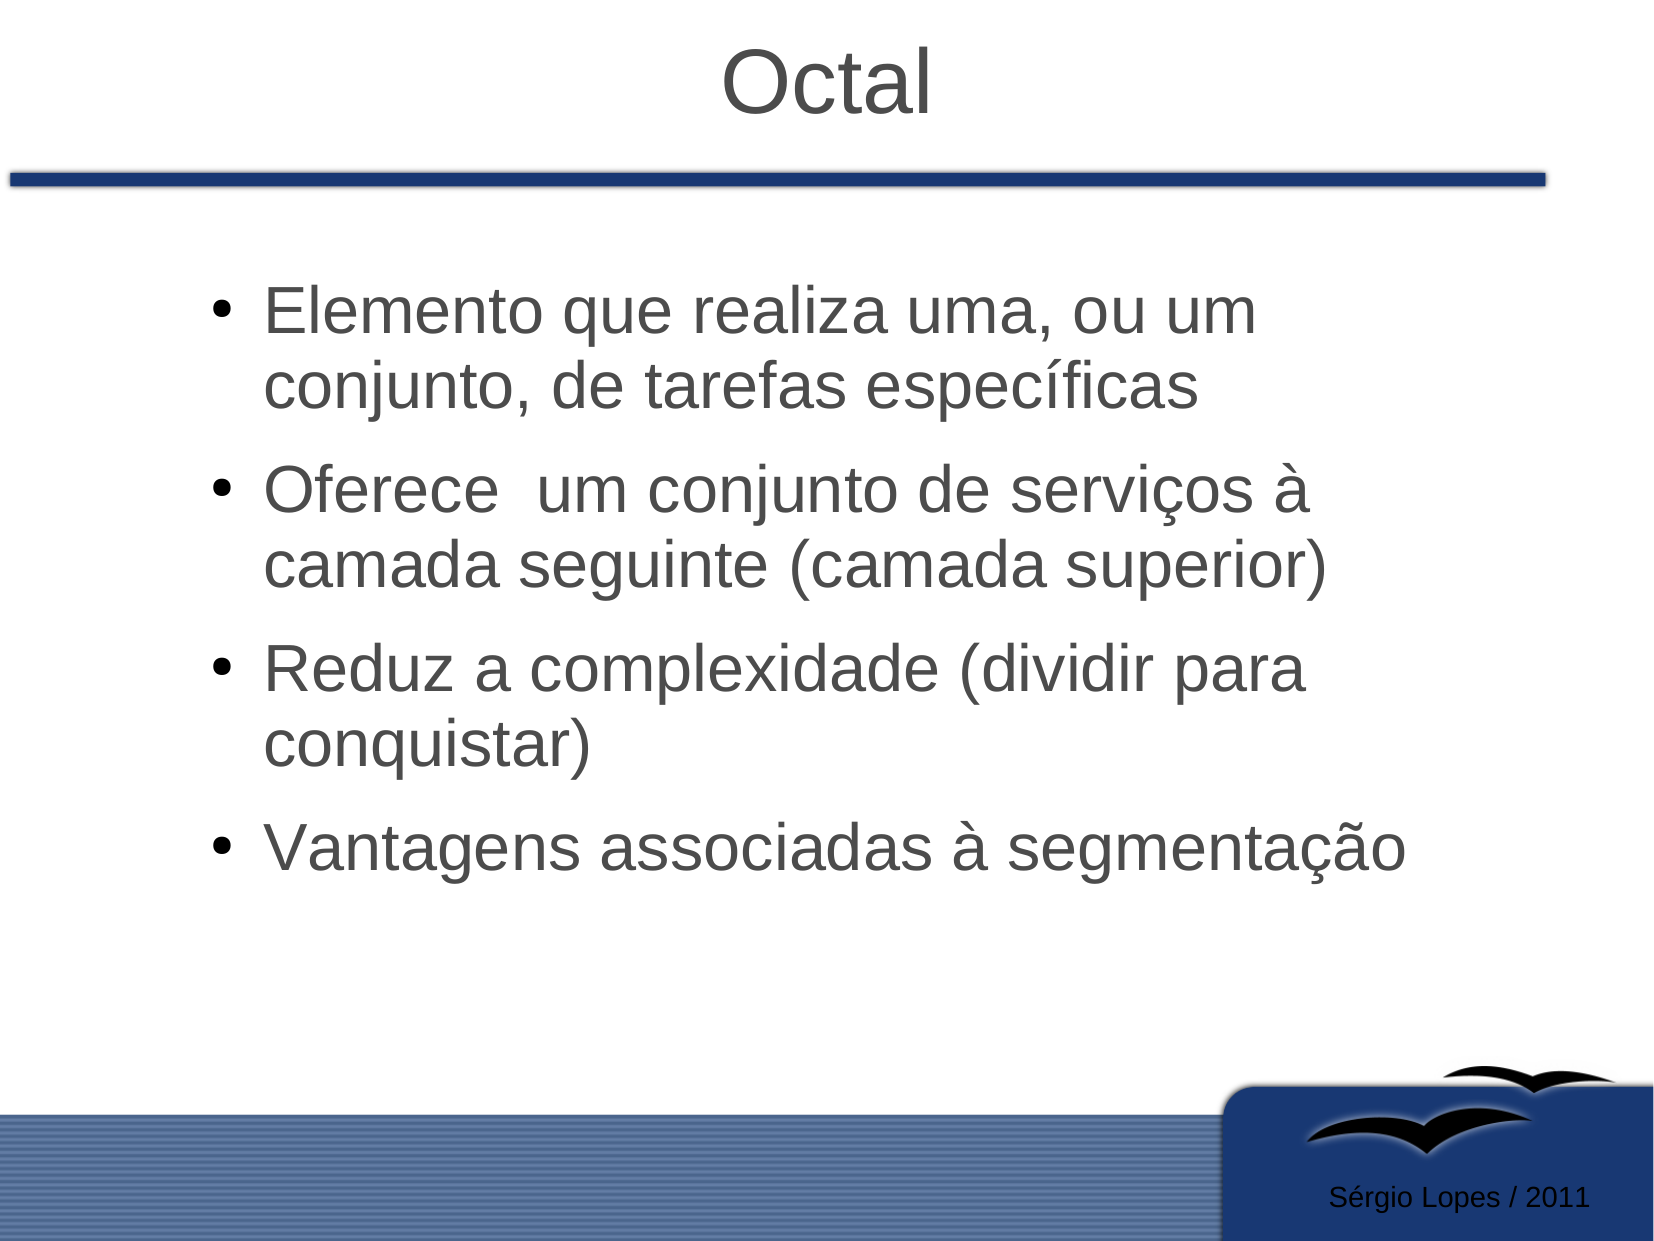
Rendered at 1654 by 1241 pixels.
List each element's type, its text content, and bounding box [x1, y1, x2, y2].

list Elemento que realiza uma, ou um conjunto, de tarefas específicas Oferece um conjunto de serviços à camada seguinte (camada superior) Reduz a complexidade (dividir para conquistar) Vantagens associadas à segmentação [121, 273, 1534, 1056]
picture [0, 0, 1654, 1241]
text_box Sérgio Lopes / 2011 [1328, 1181, 1588, 1214]
title Octal [121, 0, 1534, 164]
